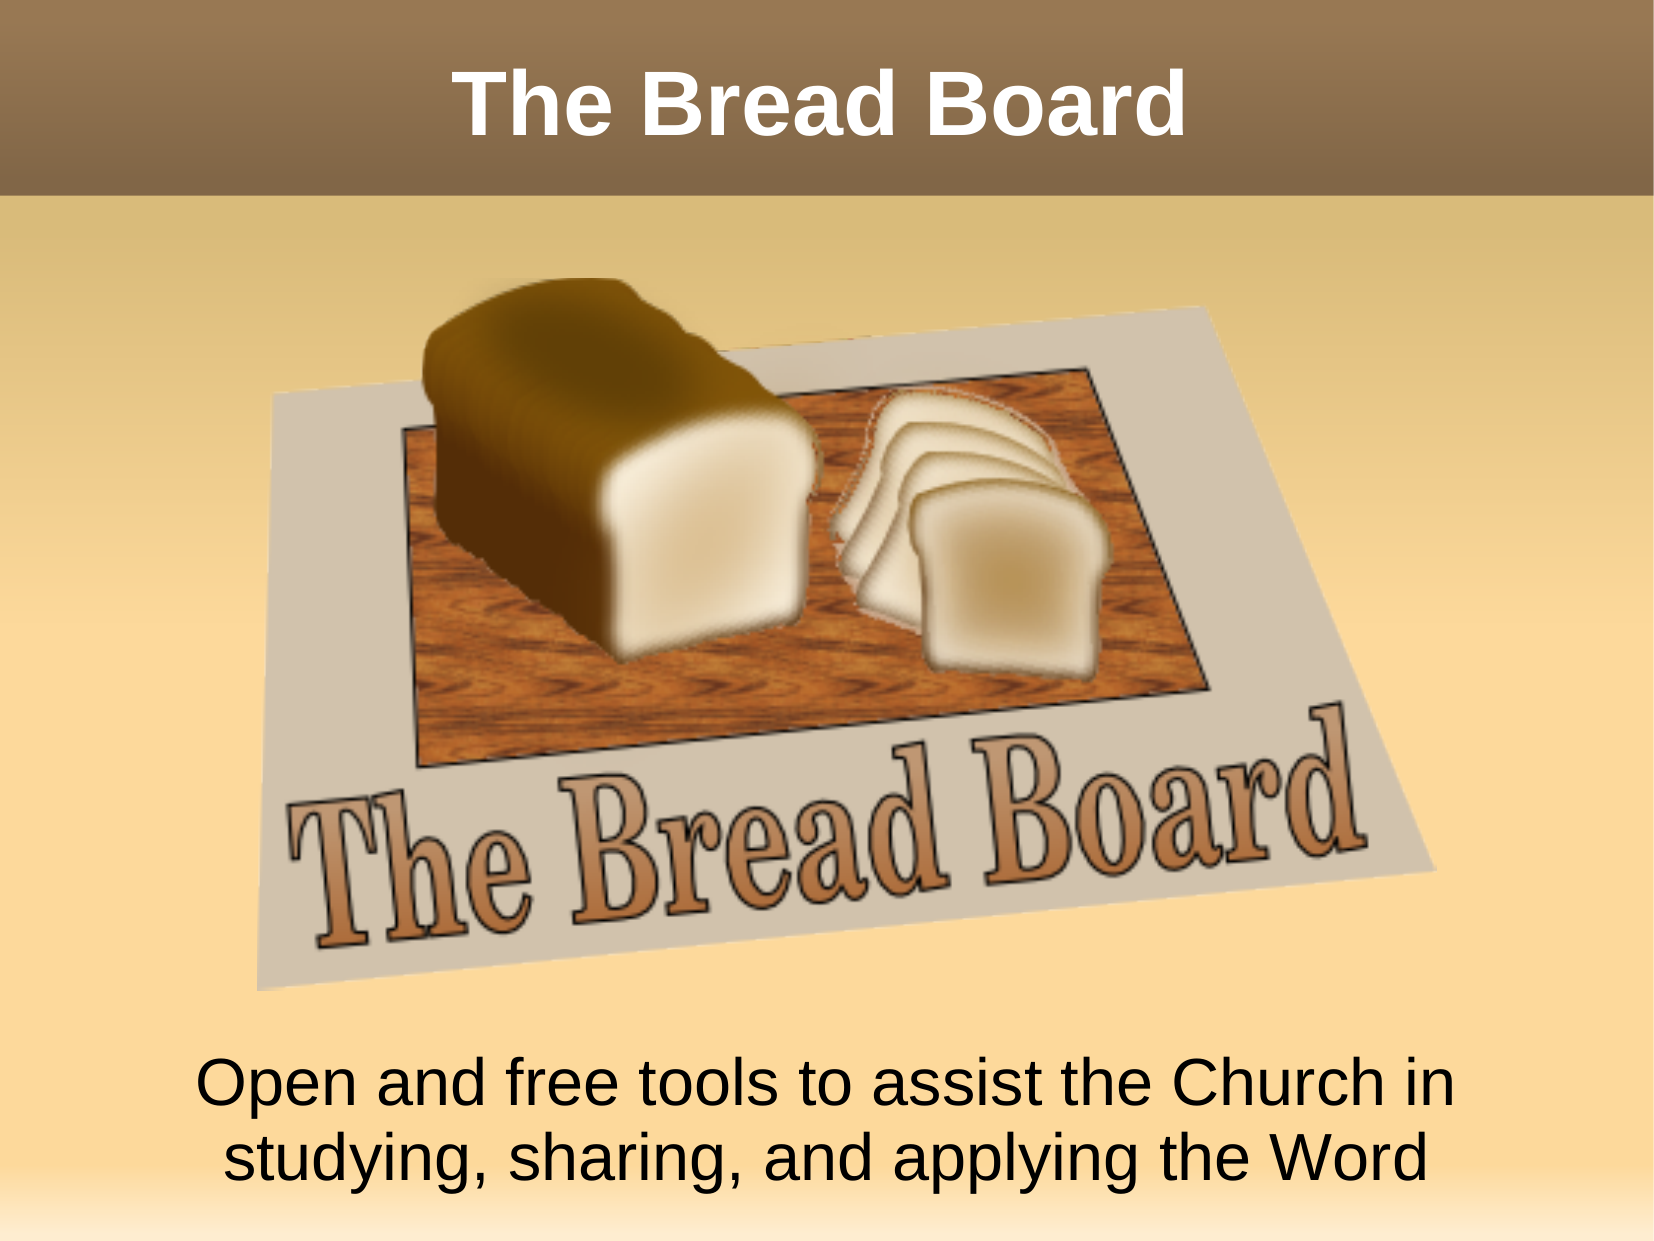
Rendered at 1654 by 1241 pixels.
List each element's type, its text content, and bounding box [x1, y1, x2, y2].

picture [0, 0, 1654, 1241]
title The Bread Board [76, 0, 1565, 208]
subtitle Open and free tools to assist the Church in studying, sharing, and applying the Word [82, 1037, 1571, 1202]
